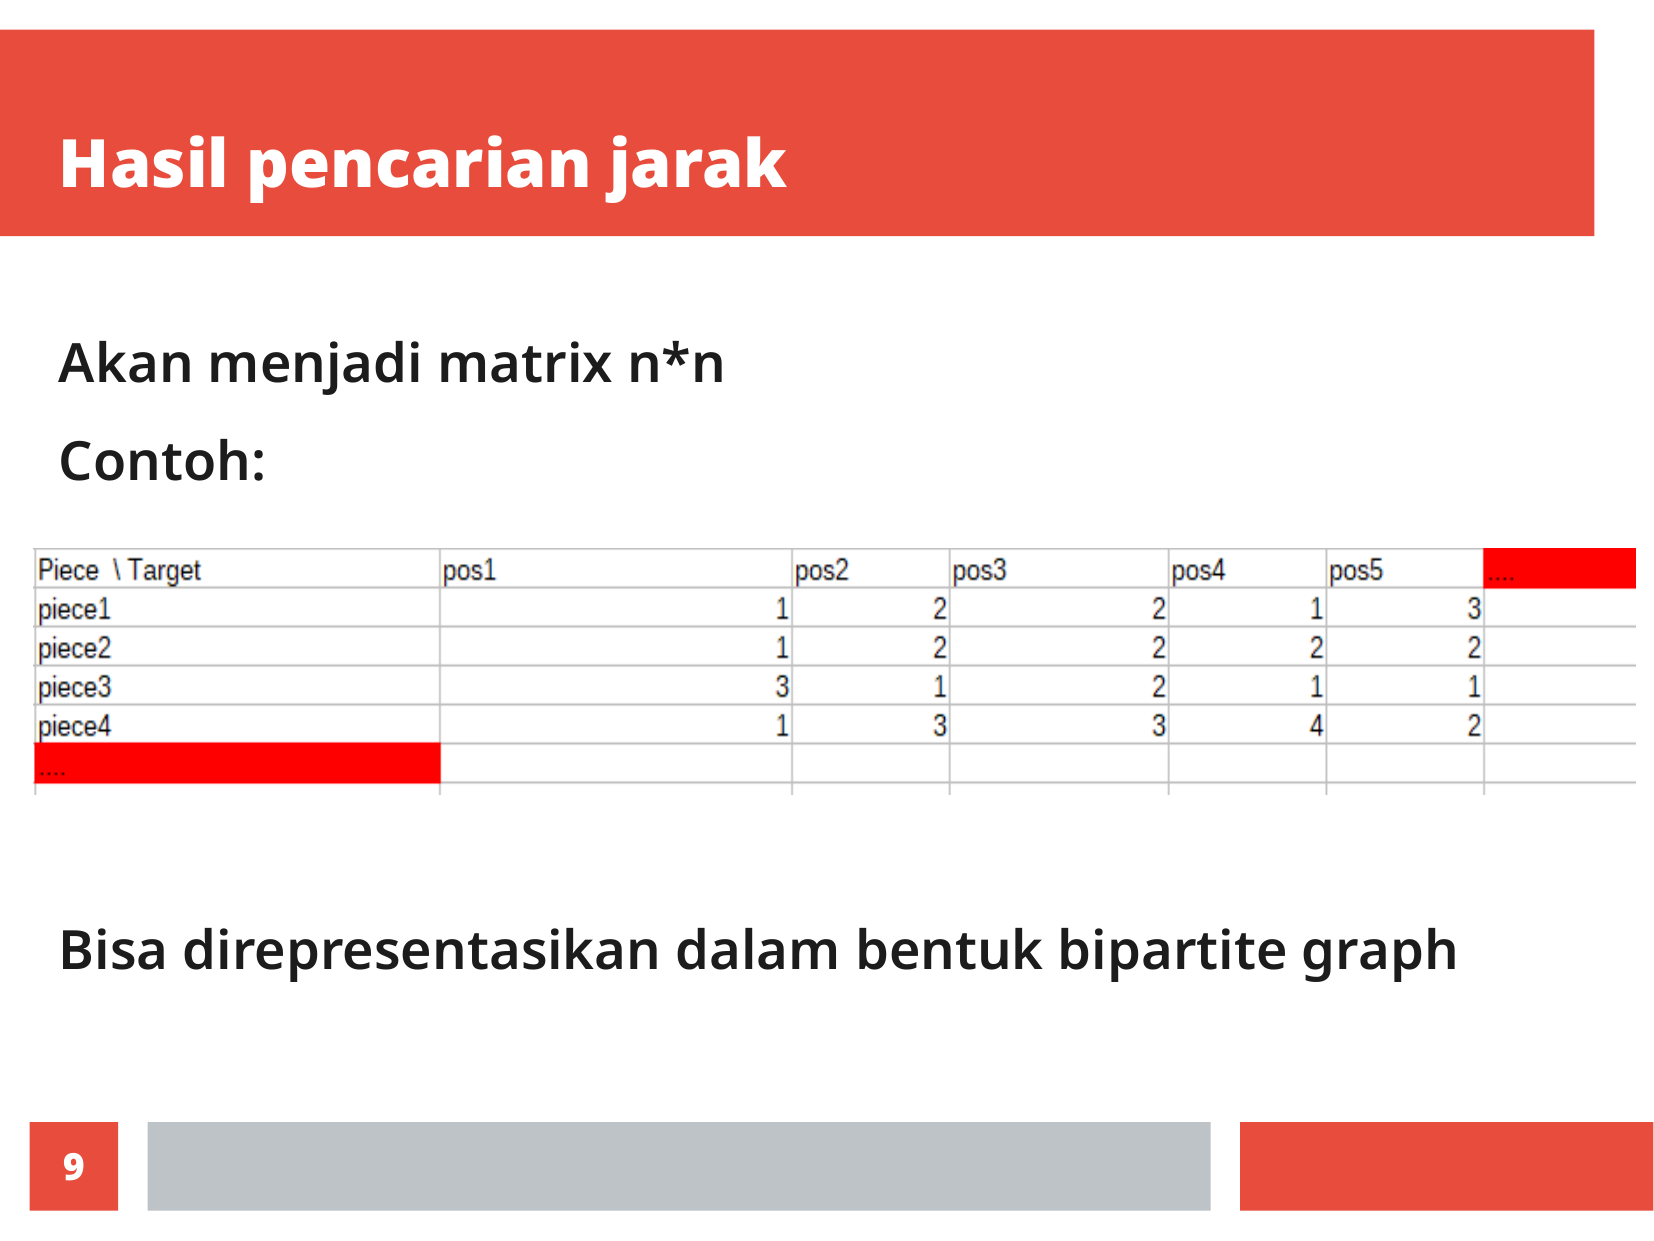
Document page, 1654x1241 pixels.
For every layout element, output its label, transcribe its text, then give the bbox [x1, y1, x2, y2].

picture [33, 548, 1636, 796]
list Akan menjadi matrix n*n Contoh: Bisa direpresentasikan dalam bentuk bipartite graph [59, 324, 1565, 548]
title Hasil pencarian jarak [59, 59, 1595, 207]
list Akan menjadi matrix n*n Contoh: Bisa direpresentasikan dalam bentuk bipartite graph [59, 796, 1565, 1093]
